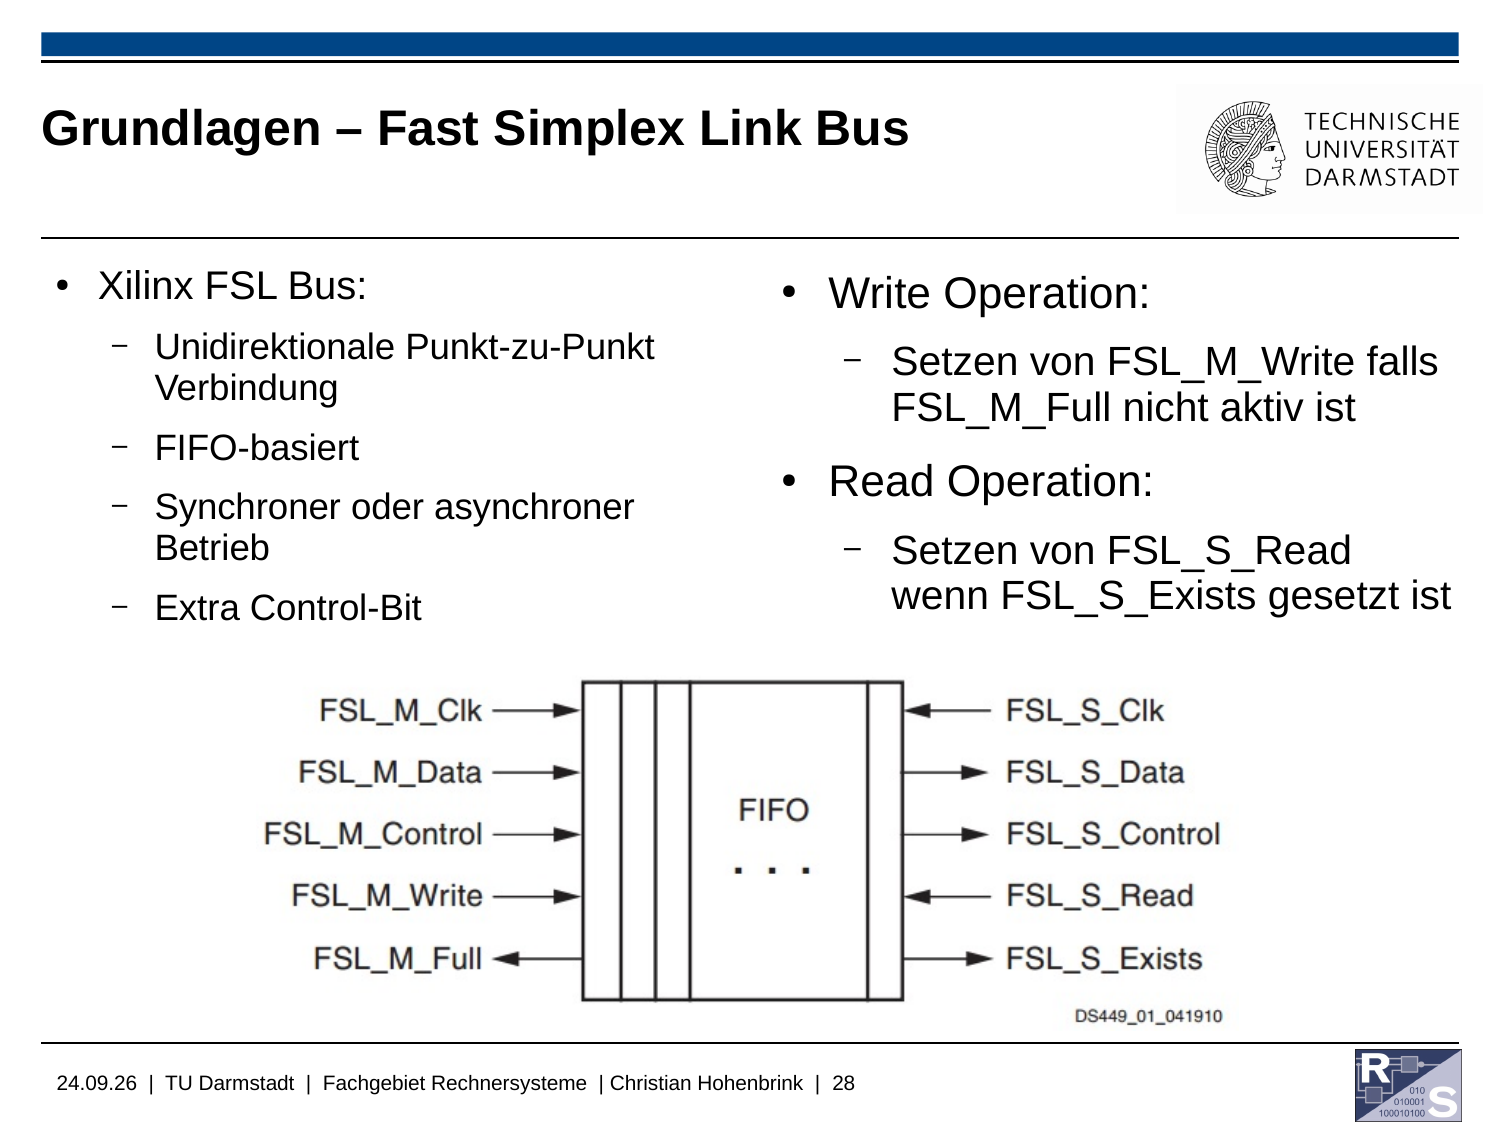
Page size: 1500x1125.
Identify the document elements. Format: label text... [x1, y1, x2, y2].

picture [256, 664, 1239, 1031]
title Grundlagen – Fast Simplex Link Bus [41, 52, 1131, 204]
list Write Operation: Setzen von FSL_M_Write falls FSL_M_Full nicht aktiv ist Read Operation: Setzen von FSL_S_Read wenn FSL_S_Exists gesetzt ist [765, 267, 1456, 629]
picture [1355, 1049, 1462, 1122]
list Xilinx FSL Bus: Unidirektionale Punkt-zu-Punkt Verbindung FIFO-basiert Synchroner oder asynchroner Betrieb Extra Control-Bit [41, 263, 731, 630]
